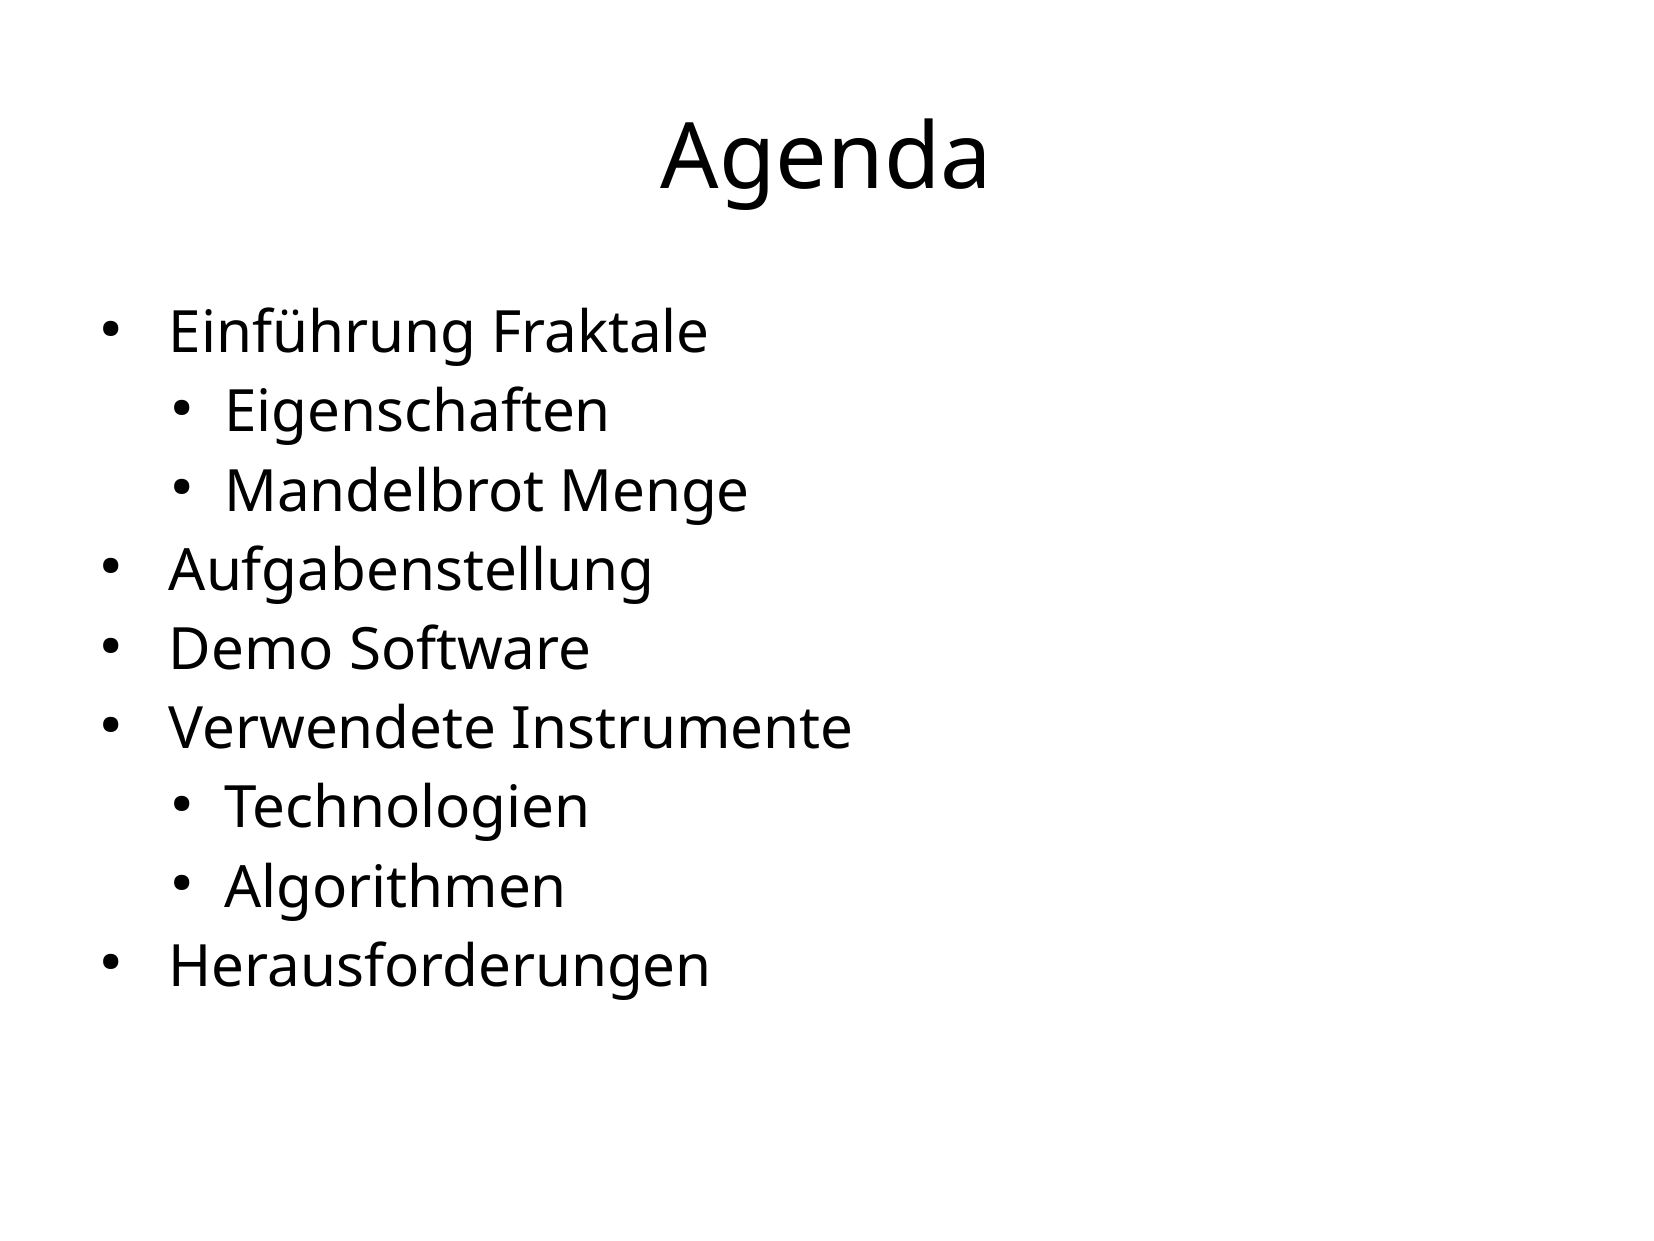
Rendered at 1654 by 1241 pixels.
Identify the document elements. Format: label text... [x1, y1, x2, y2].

title Agenda [82, 49, 1571, 257]
list Einführung Fraktale Eigenschaften Mandelbrot Menge Aufgabenstellung Demo Software Verwendete Instrumente Technologien Algorithmen Herausforderungen [82, 290, 1571, 1094]
